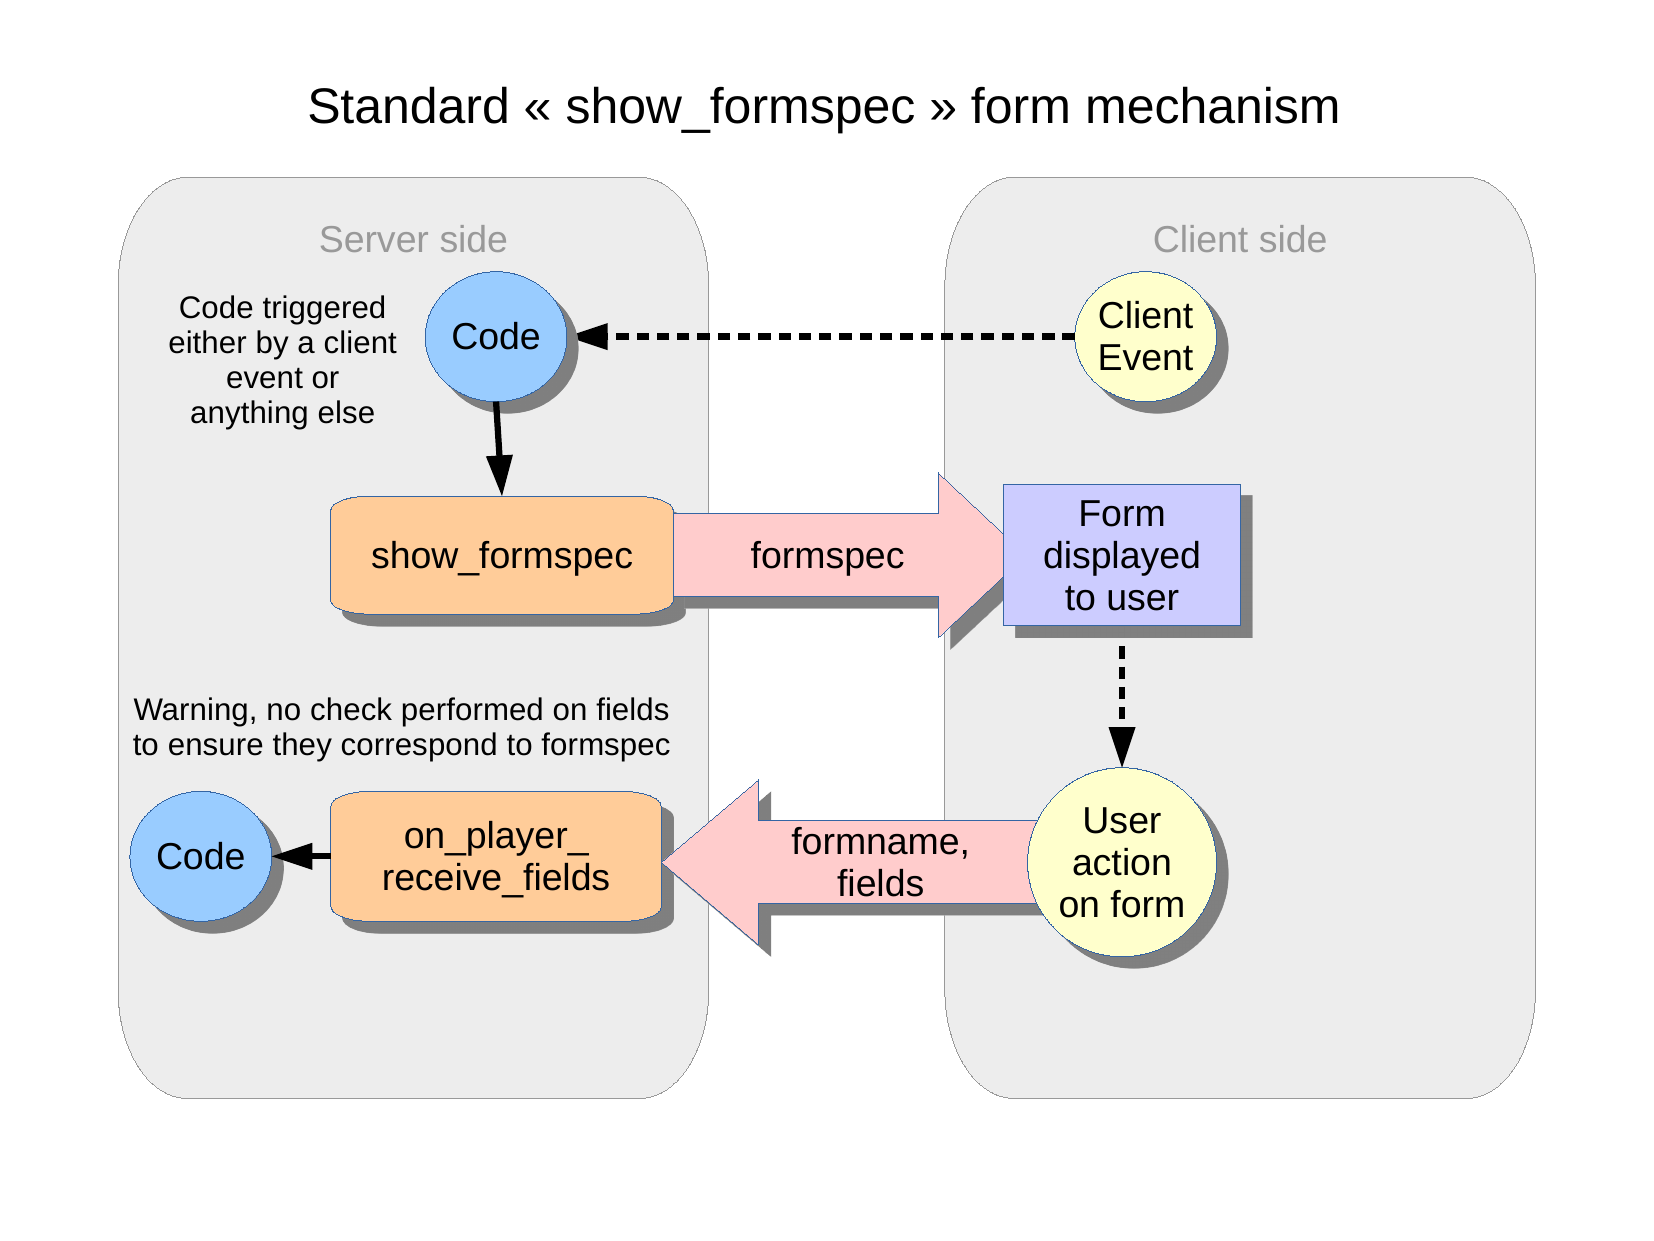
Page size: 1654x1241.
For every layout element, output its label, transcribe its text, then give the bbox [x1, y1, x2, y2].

text_box formspec [673, 472, 1003, 638]
text_box Warning, no check performed on fields to ensure they correspond to formspec [118, 685, 709, 781]
text_box formname, fields [661, 779, 1037, 945]
text_box on_player_ receive_fields [330, 791, 662, 922]
text_box Client Event [1074, 271, 1217, 402]
text_box Code [425, 271, 567, 402]
text_box Form displayed to user [1003, 484, 1241, 626]
text_box show_formspec [330, 496, 674, 615]
text_box Server side [118, 781, 709, 1099]
text_box Code [129, 791, 272, 922]
text_box Standard « show_formspec » form mechanism [113, 70, 1536, 142]
text_box User action on form [1027, 767, 1217, 957]
text_box Server side [118, 177, 709, 685]
text_box Code triggered either by a client event or anything else [153, 283, 416, 438]
text_box Client side [944, 177, 1536, 1099]
